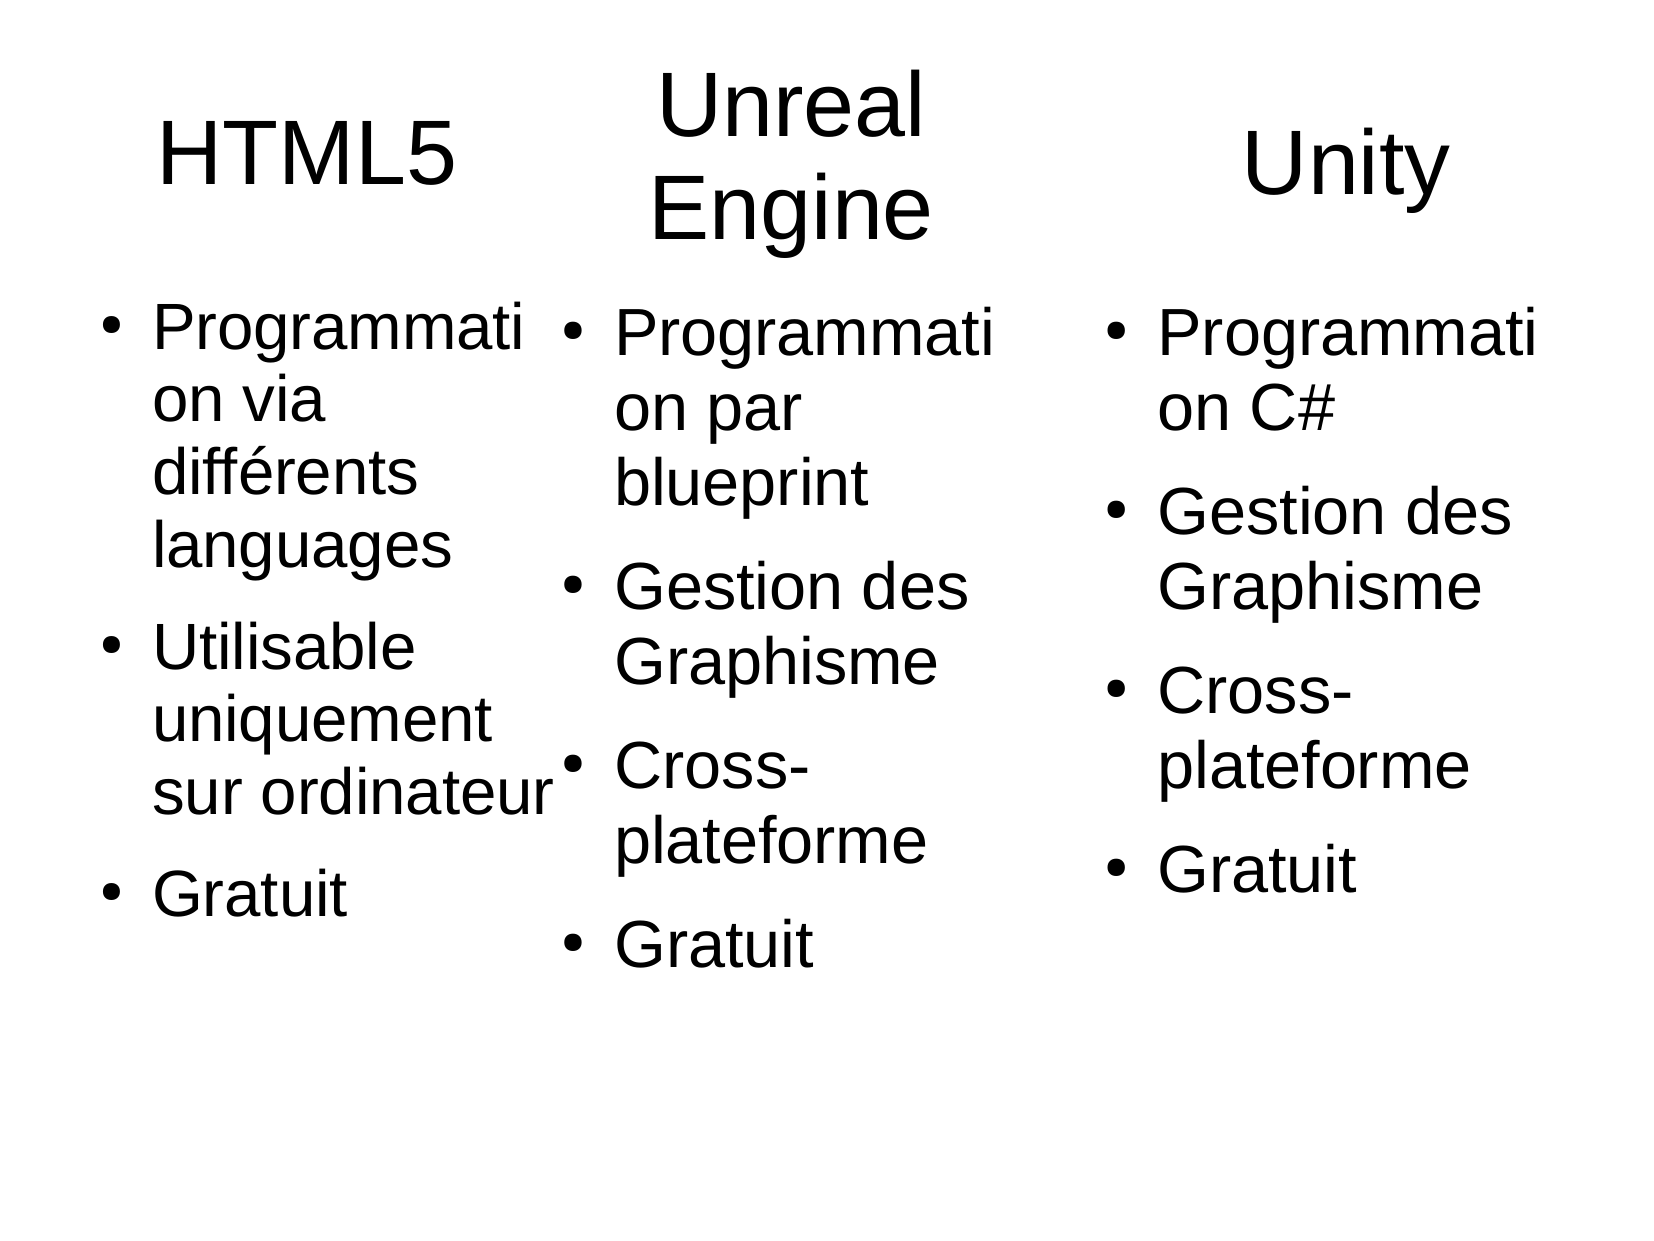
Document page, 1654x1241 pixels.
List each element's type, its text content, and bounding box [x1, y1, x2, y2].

title HTML5 [82, 49, 532, 257]
title Unity [1122, 59, 1571, 267]
title Unreal Engine [566, 52, 1016, 260]
list Programmation C# Gestion des Graphisme Cross-plateforme Gratuit [1086, 295, 1560, 1015]
list Programmation par blueprint Gestion des Graphisme Cross-plateforme Gratuit [543, 295, 1016, 1015]
list Programmation via différents languages Utilisable uniquement sur ordinateur Gratuit [82, 290, 556, 1010]
